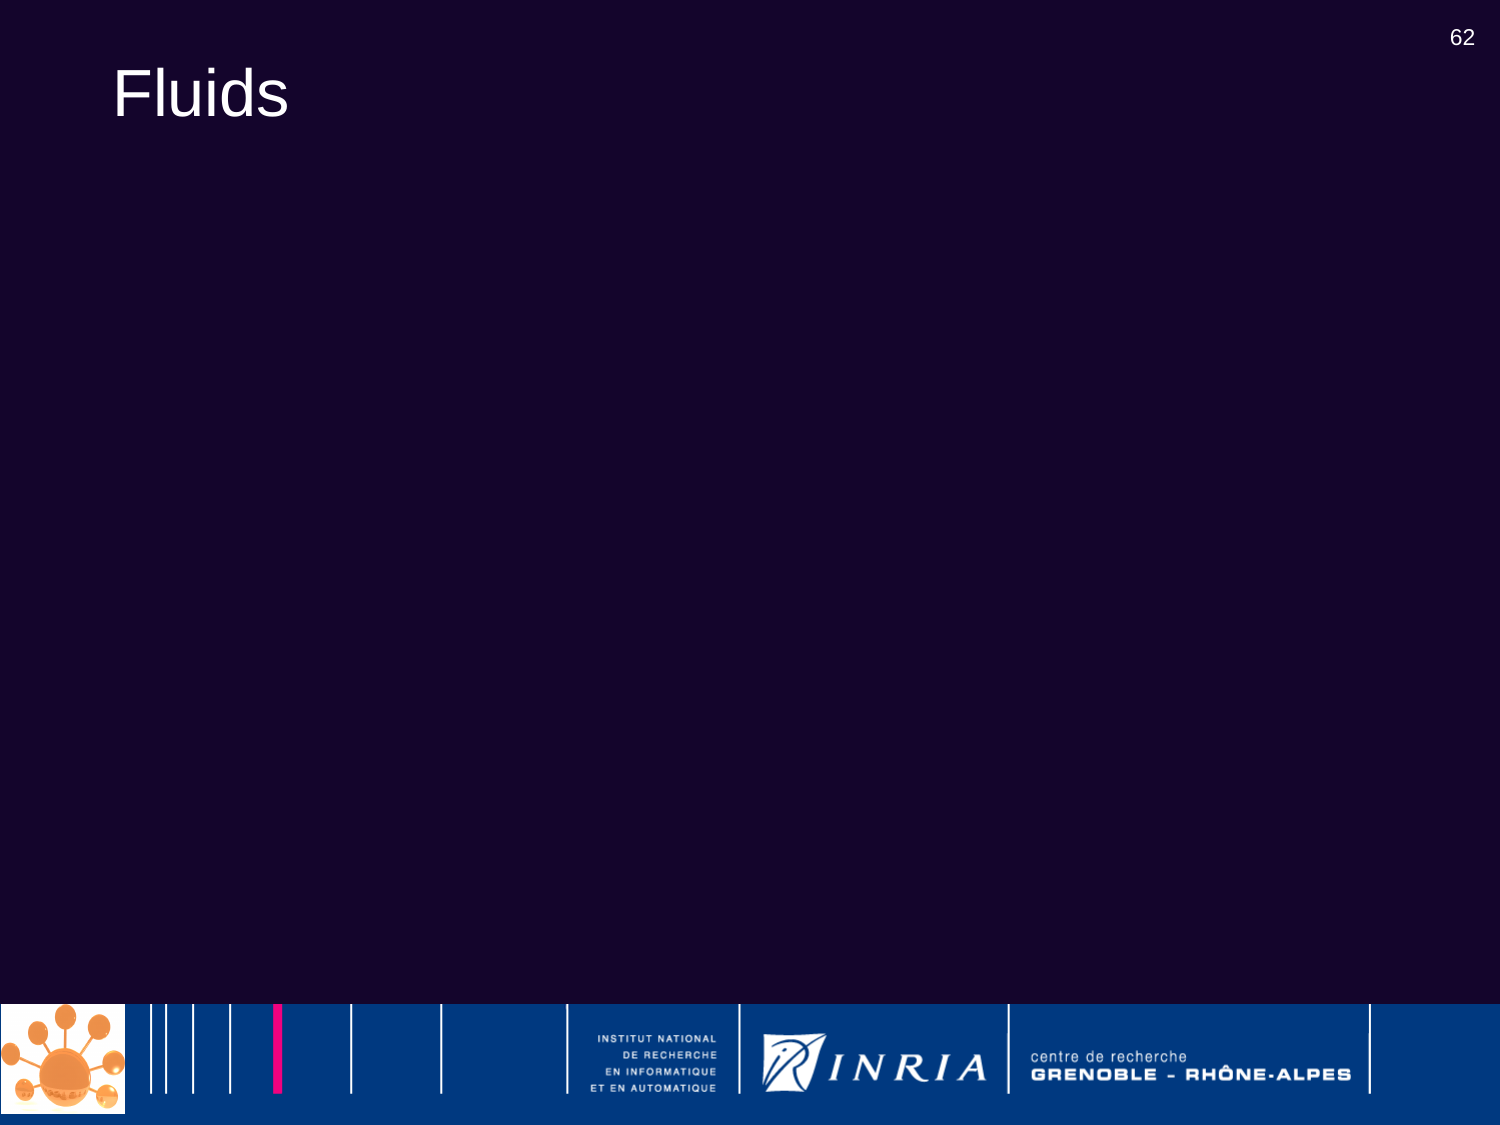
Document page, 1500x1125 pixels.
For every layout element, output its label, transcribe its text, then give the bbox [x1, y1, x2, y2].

picture [0, 1004, 1500, 1125]
title Fluids [112, 7, 1474, 181]
